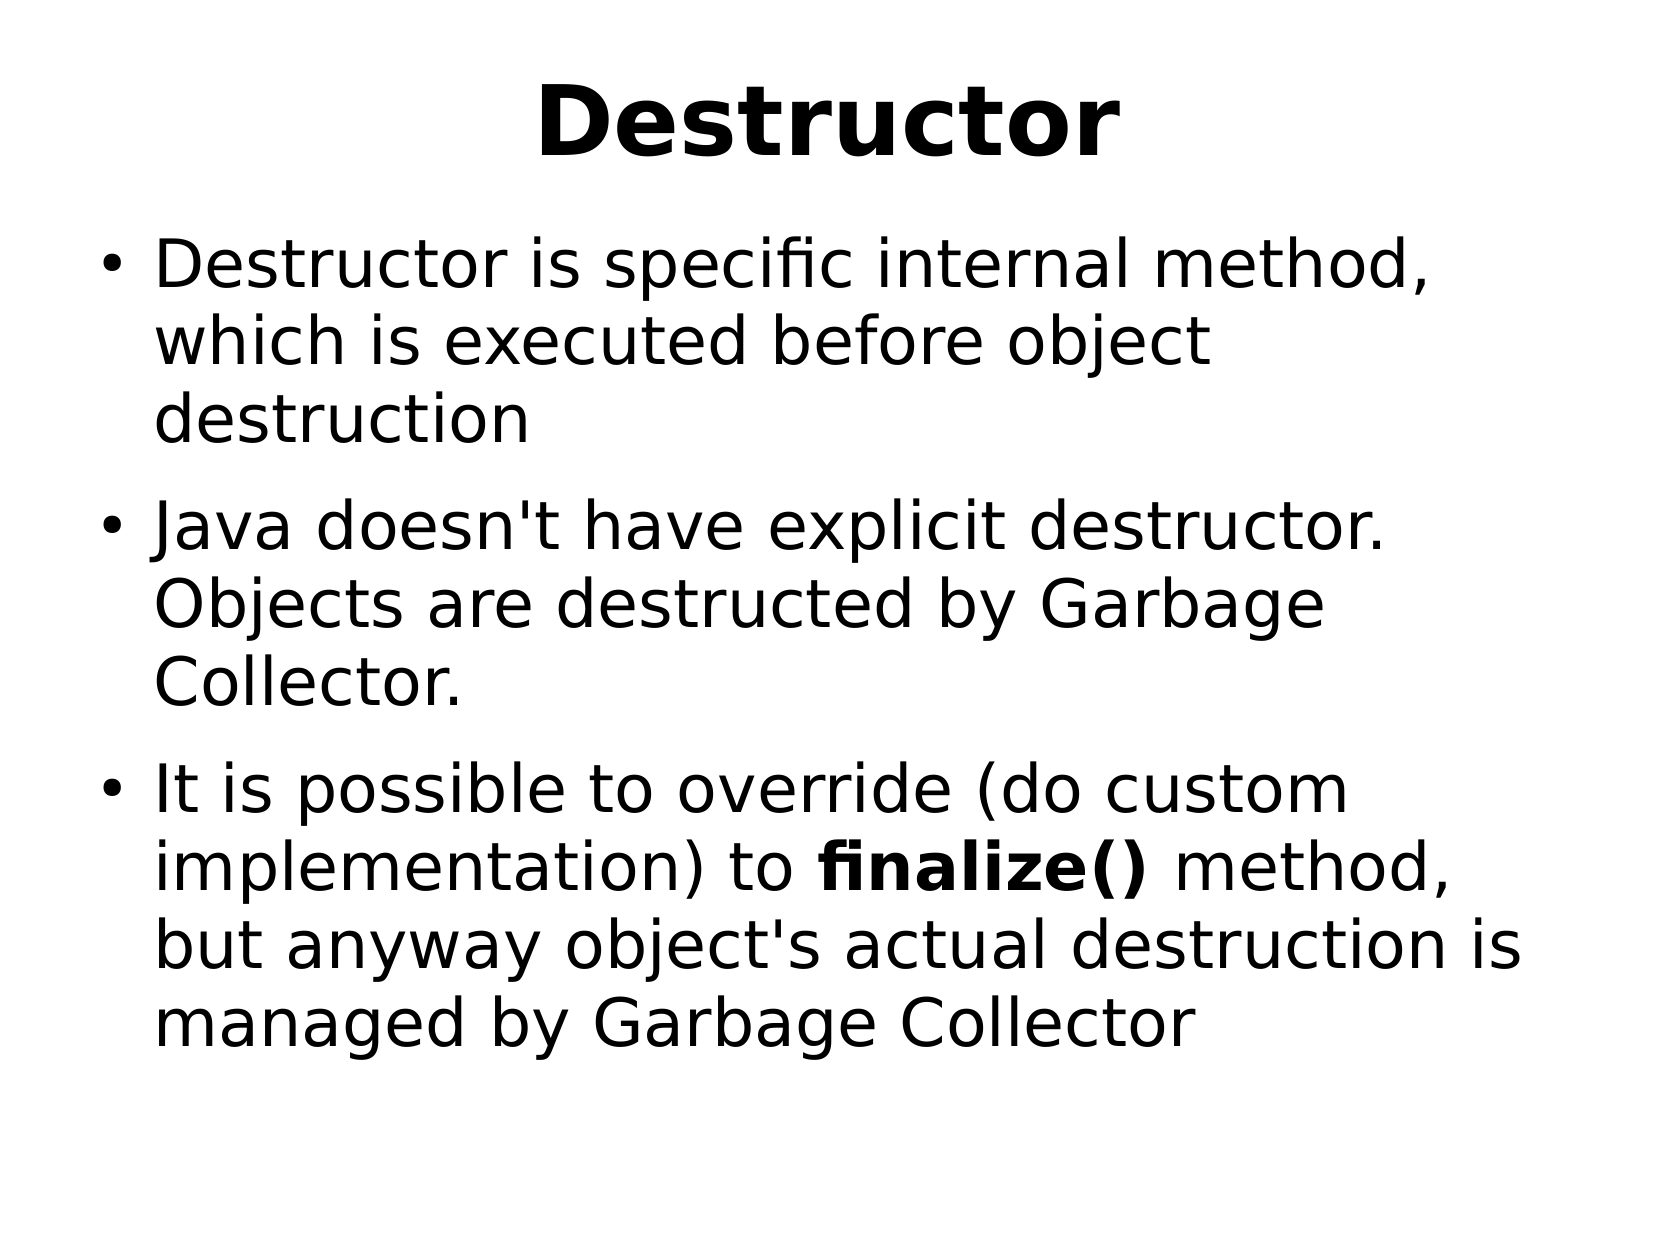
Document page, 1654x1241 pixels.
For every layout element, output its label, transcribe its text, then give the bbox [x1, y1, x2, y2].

list Destructor is specific internal method, which is executed before object destruction Java doesn't have explicit destructor. Objects are destructed by Garbage Collector. It is possible to override (do custom implementation) to finalize() method, but anyway object's actual destruction is managed by Garbage Collector [82, 225, 1538, 1186]
title Destructor [82, 49, 1571, 196]
